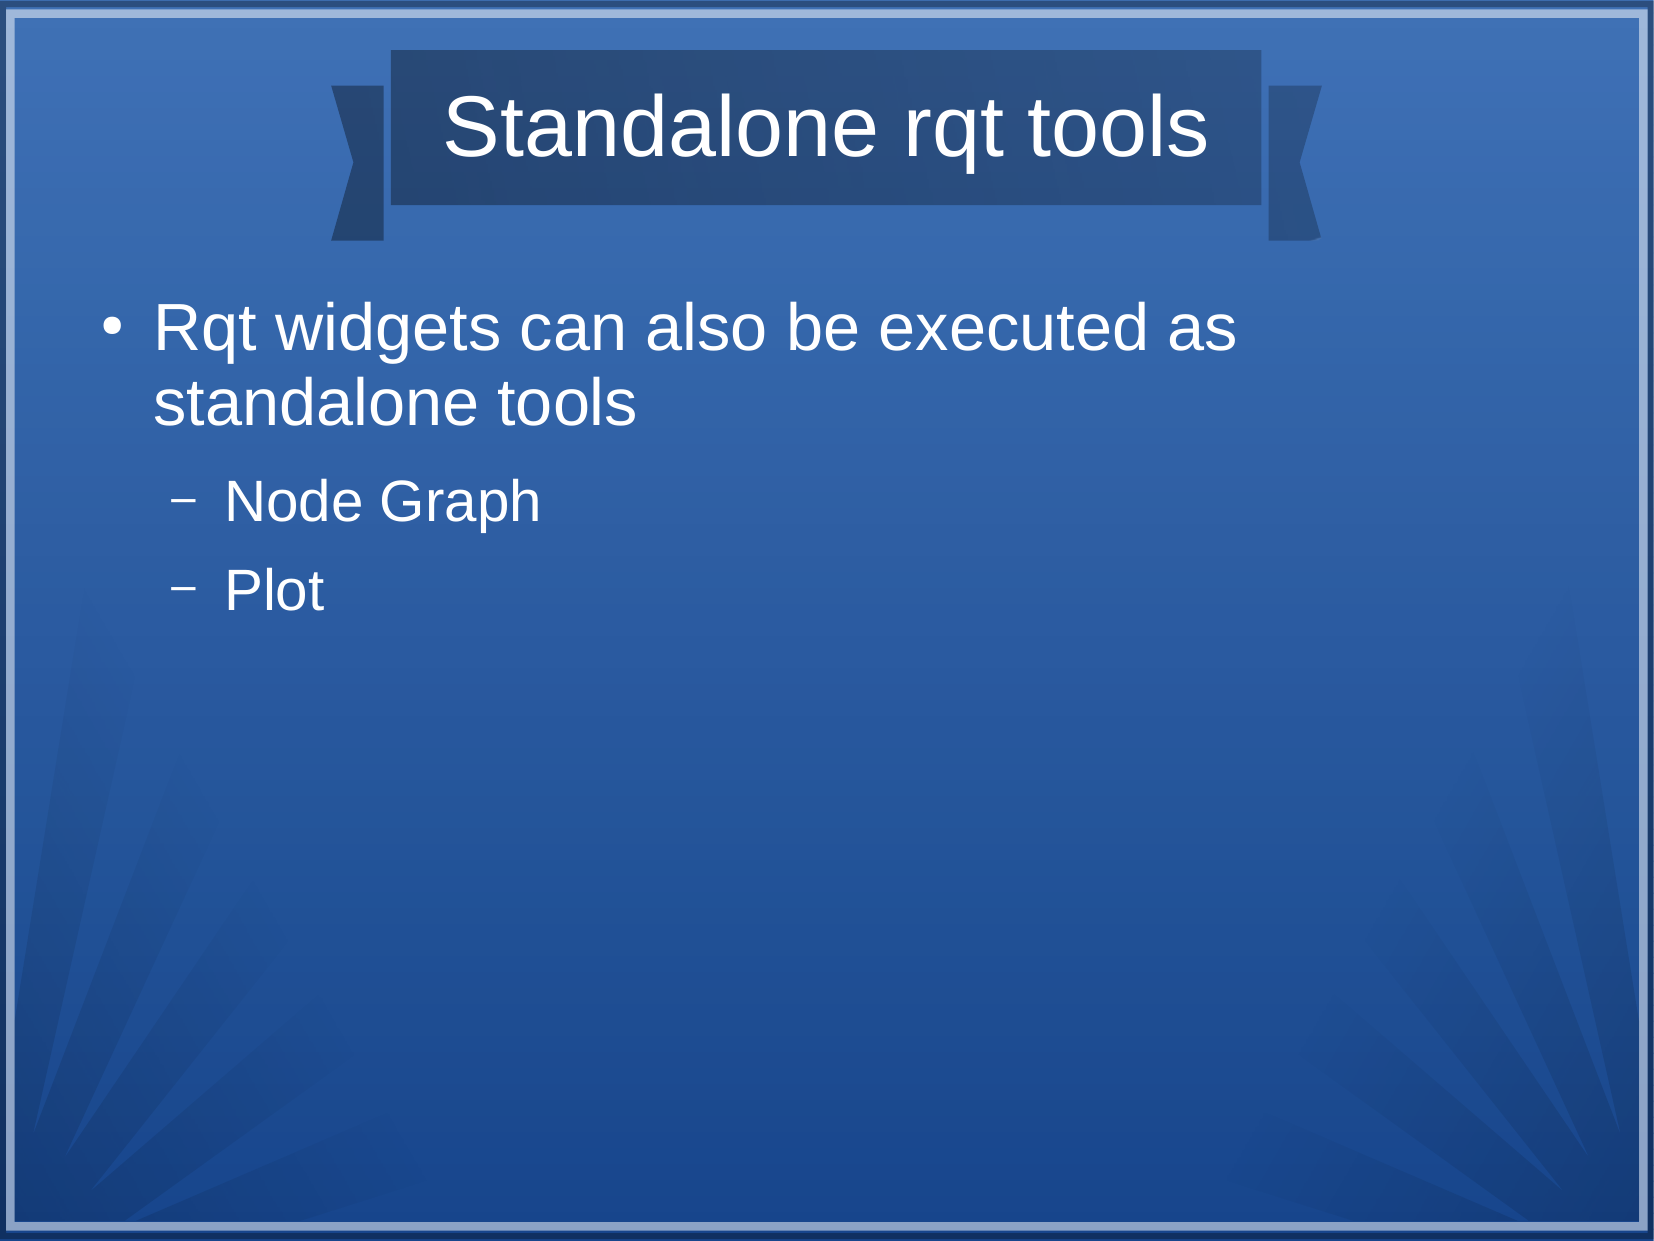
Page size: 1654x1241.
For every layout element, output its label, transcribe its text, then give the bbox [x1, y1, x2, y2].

list Rqt widgets can also be executed as standalone tools Node Graph Plot [82, 290, 1538, 1010]
title Standalone rqt tools [389, 49, 1264, 205]
